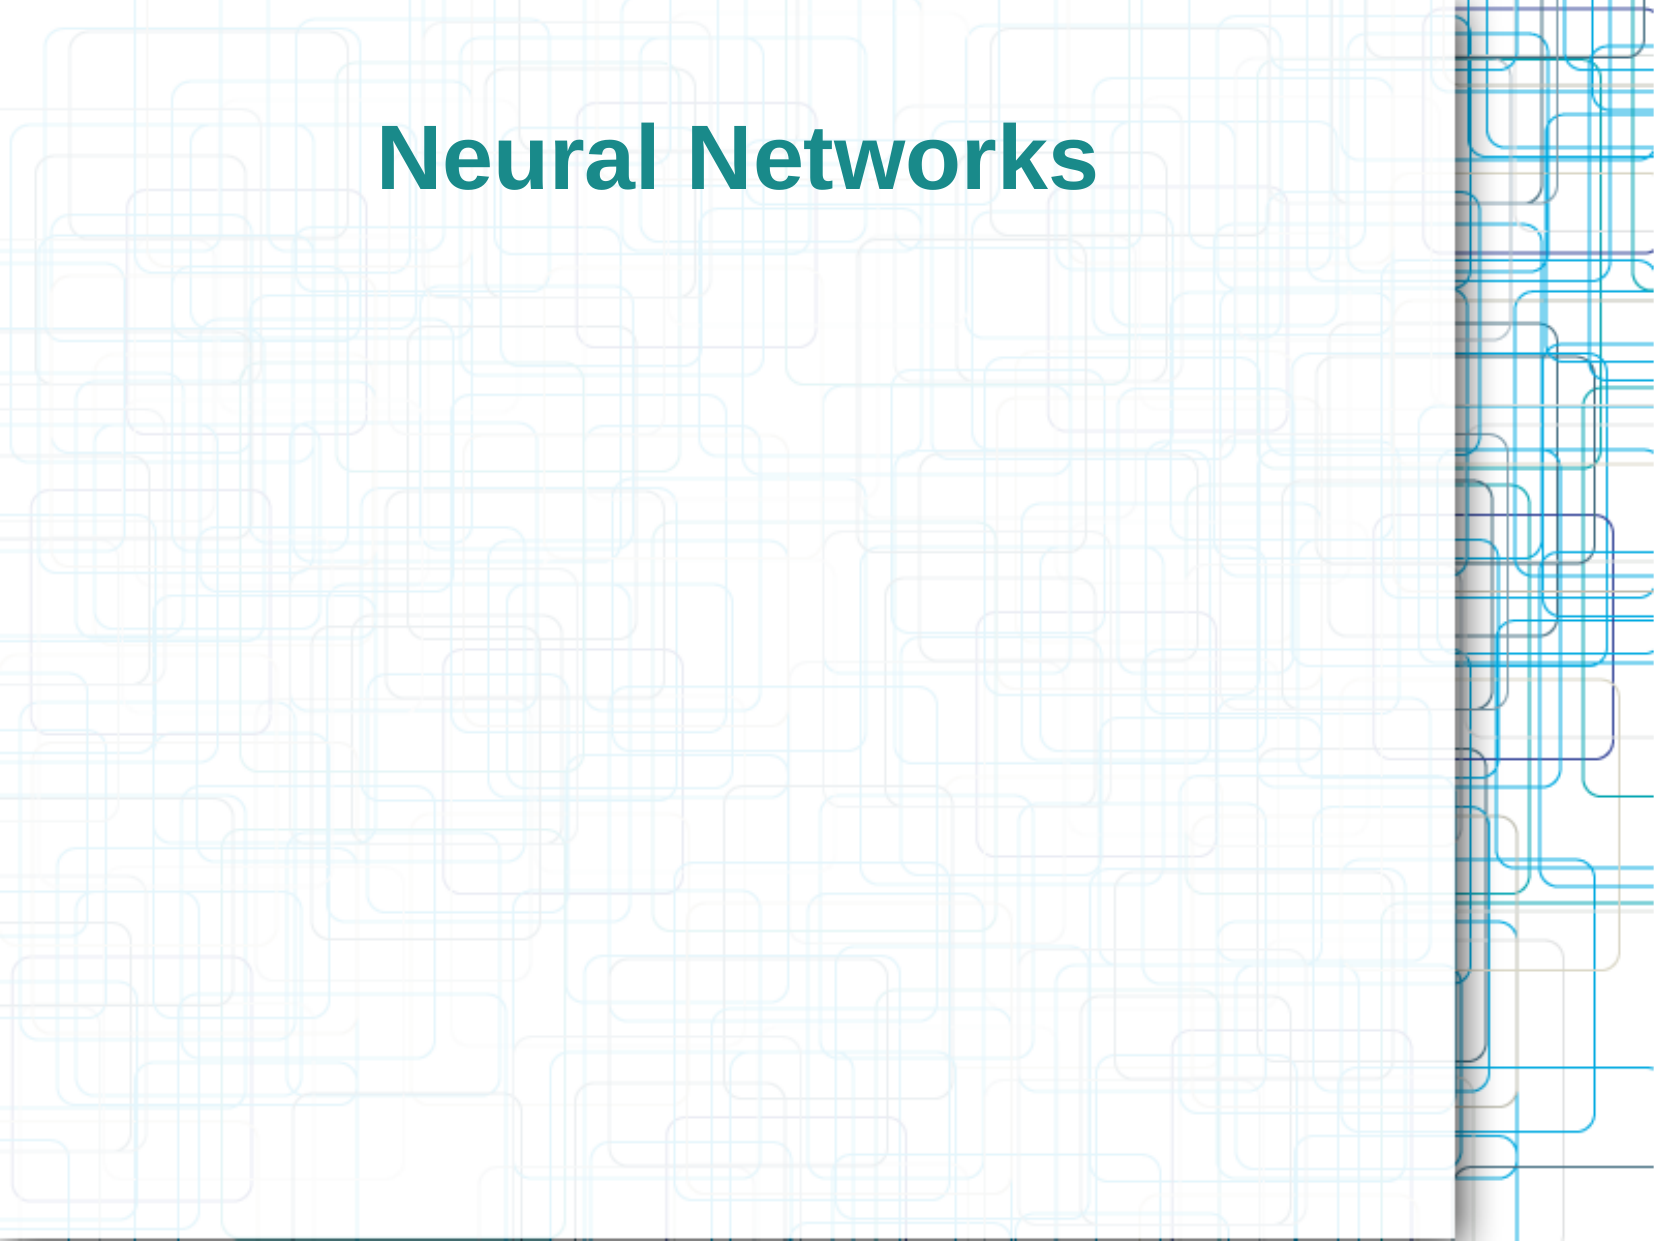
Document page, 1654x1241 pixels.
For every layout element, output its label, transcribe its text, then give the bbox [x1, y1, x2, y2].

title Neural Networks [59, 49, 1418, 257]
